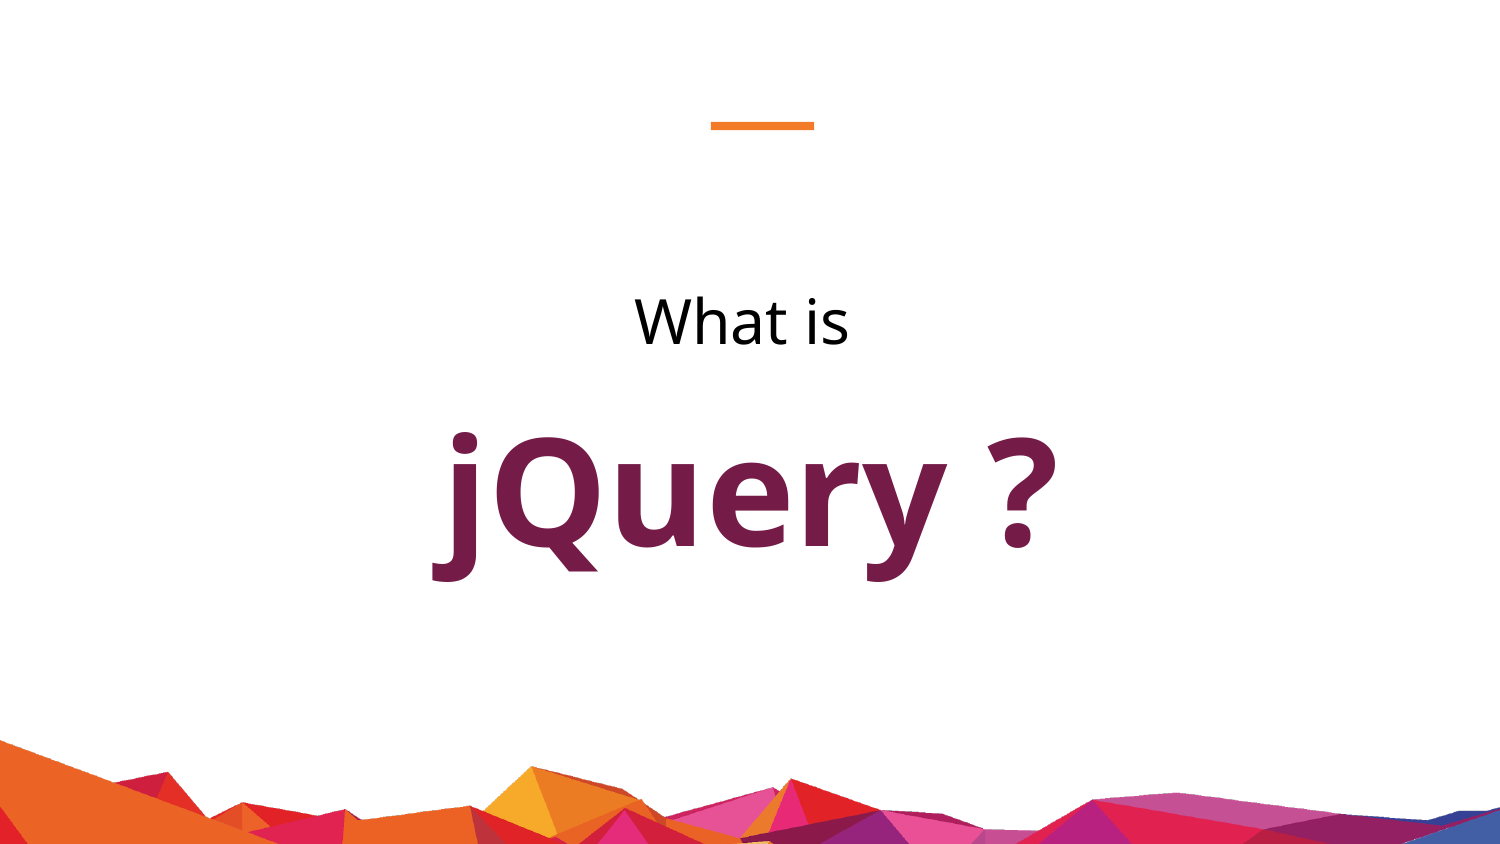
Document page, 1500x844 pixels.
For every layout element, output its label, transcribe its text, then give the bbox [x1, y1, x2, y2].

text_box What is jQuery ? [75, 38, 1426, 808]
picture [0, 740, 1500, 844]
